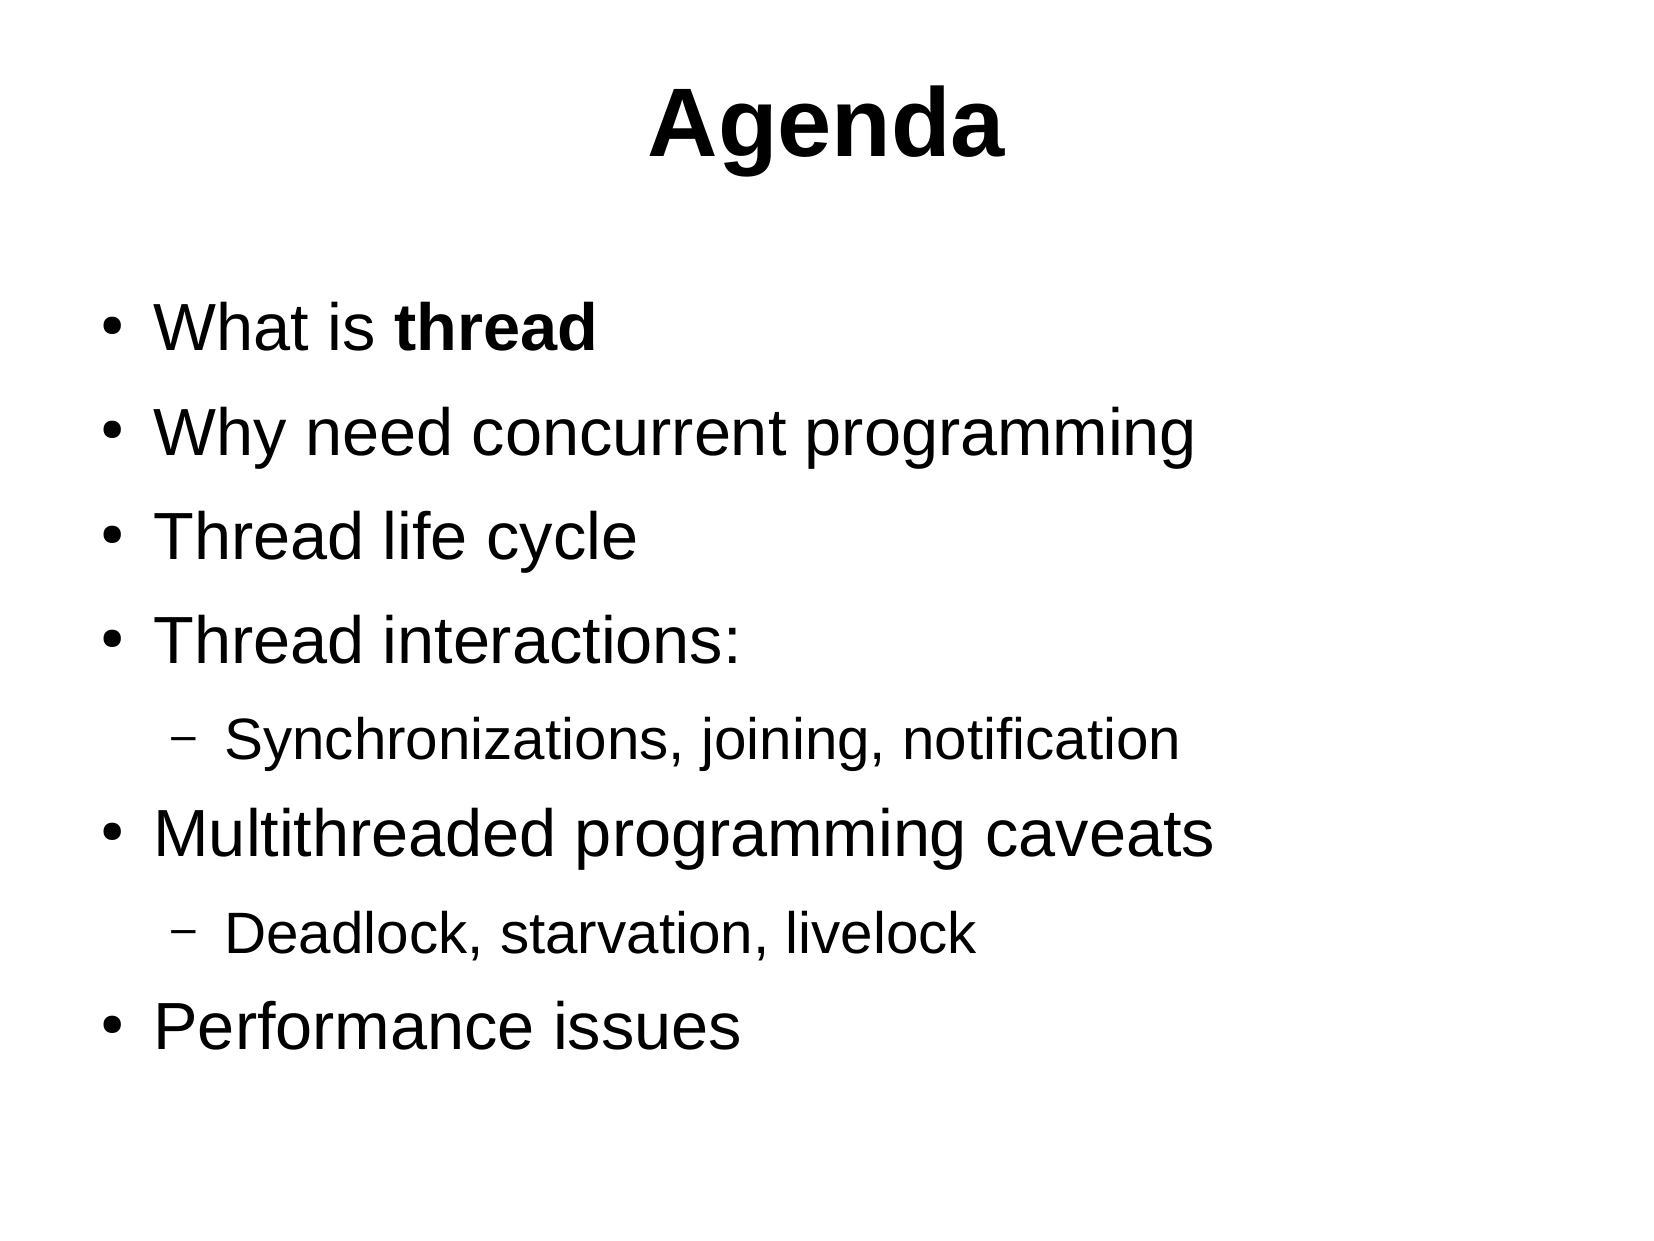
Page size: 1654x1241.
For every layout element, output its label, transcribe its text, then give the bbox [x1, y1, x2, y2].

title Agenda [82, 49, 1571, 196]
list What is thread Why need concurrent programming Thread life cycle Thread interactions: Synchronizations, joining, notification Multithreaded programming caveats Deadlock, starvation, livelock Performance issues [82, 290, 1538, 1146]
